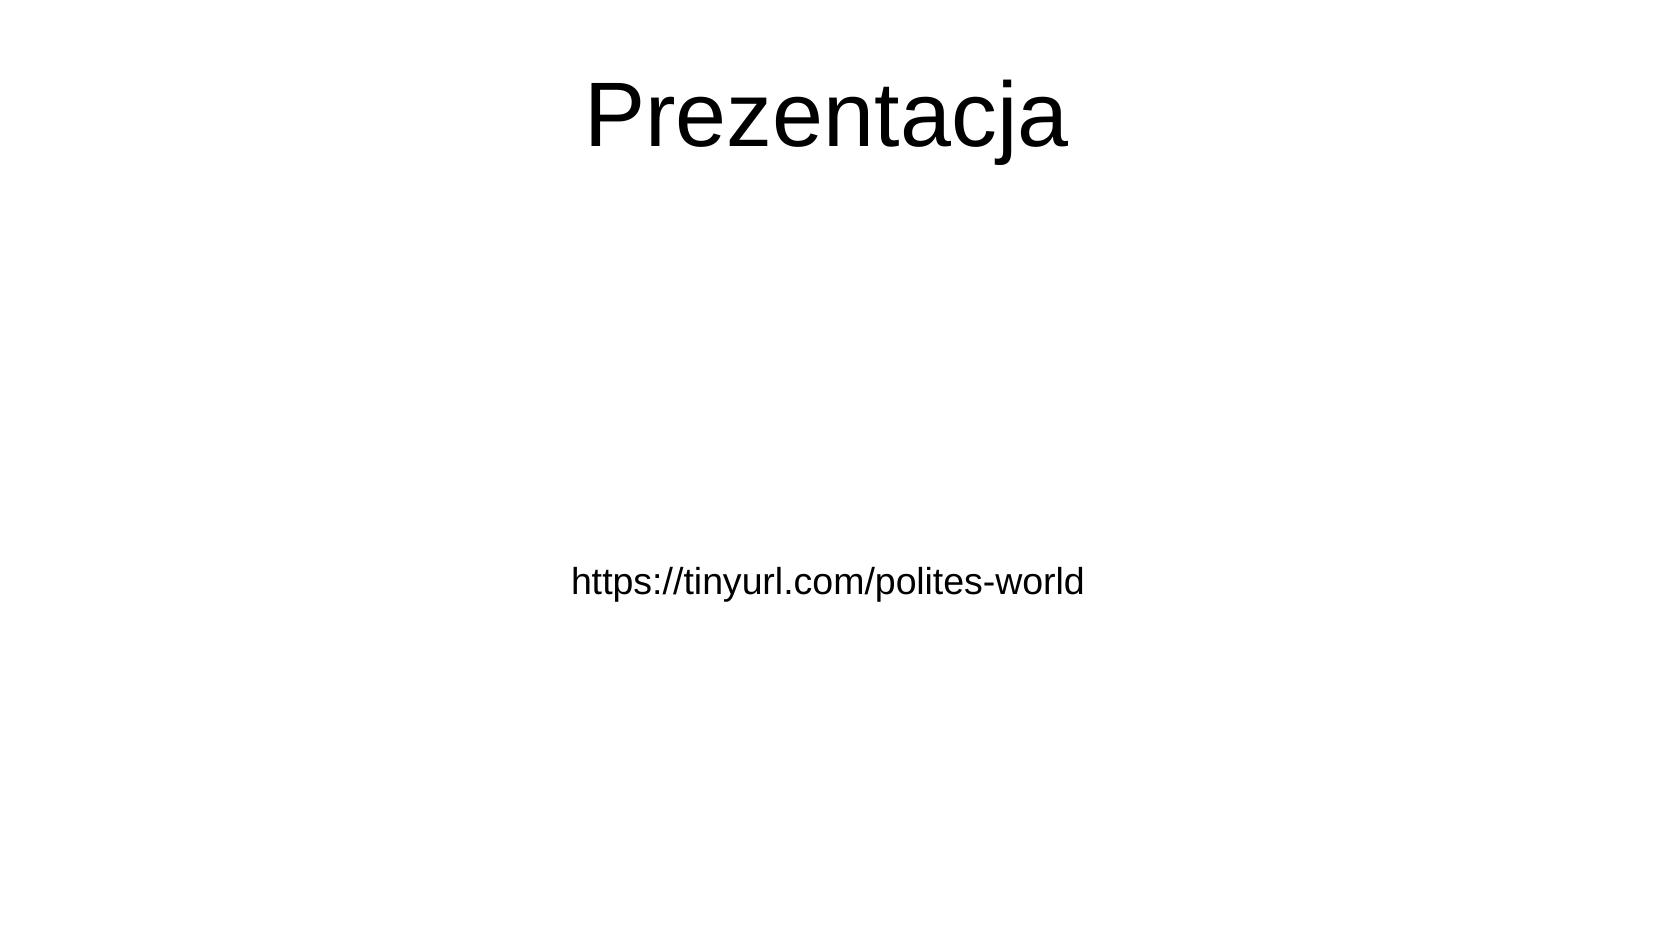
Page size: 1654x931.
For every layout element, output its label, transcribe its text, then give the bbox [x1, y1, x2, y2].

text_box https://tinyurl.com/polites-world [556, 553, 1101, 611]
title Prezentacja [82, 37, 1571, 193]
